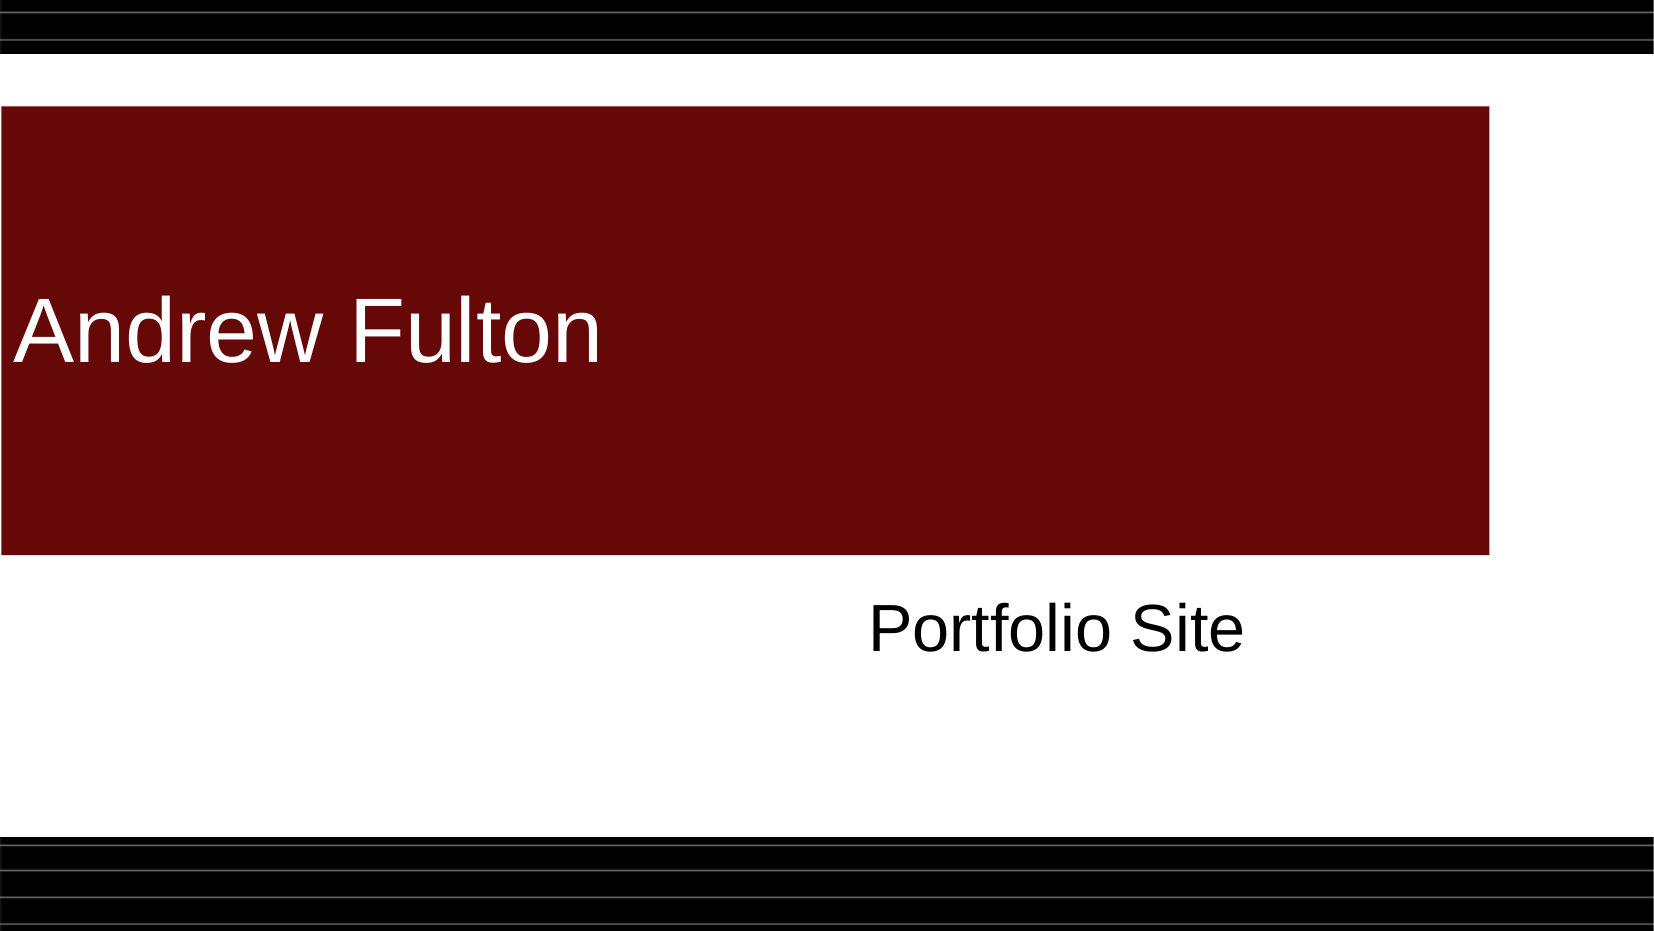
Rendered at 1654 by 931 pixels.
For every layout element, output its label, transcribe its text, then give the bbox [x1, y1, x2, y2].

subtitle Portfolio Site [625, 590, 1489, 804]
title Andrew Fulton [1, 106, 1490, 556]
picture [0, 0, 1654, 54]
picture [0, 837, 1654, 931]
